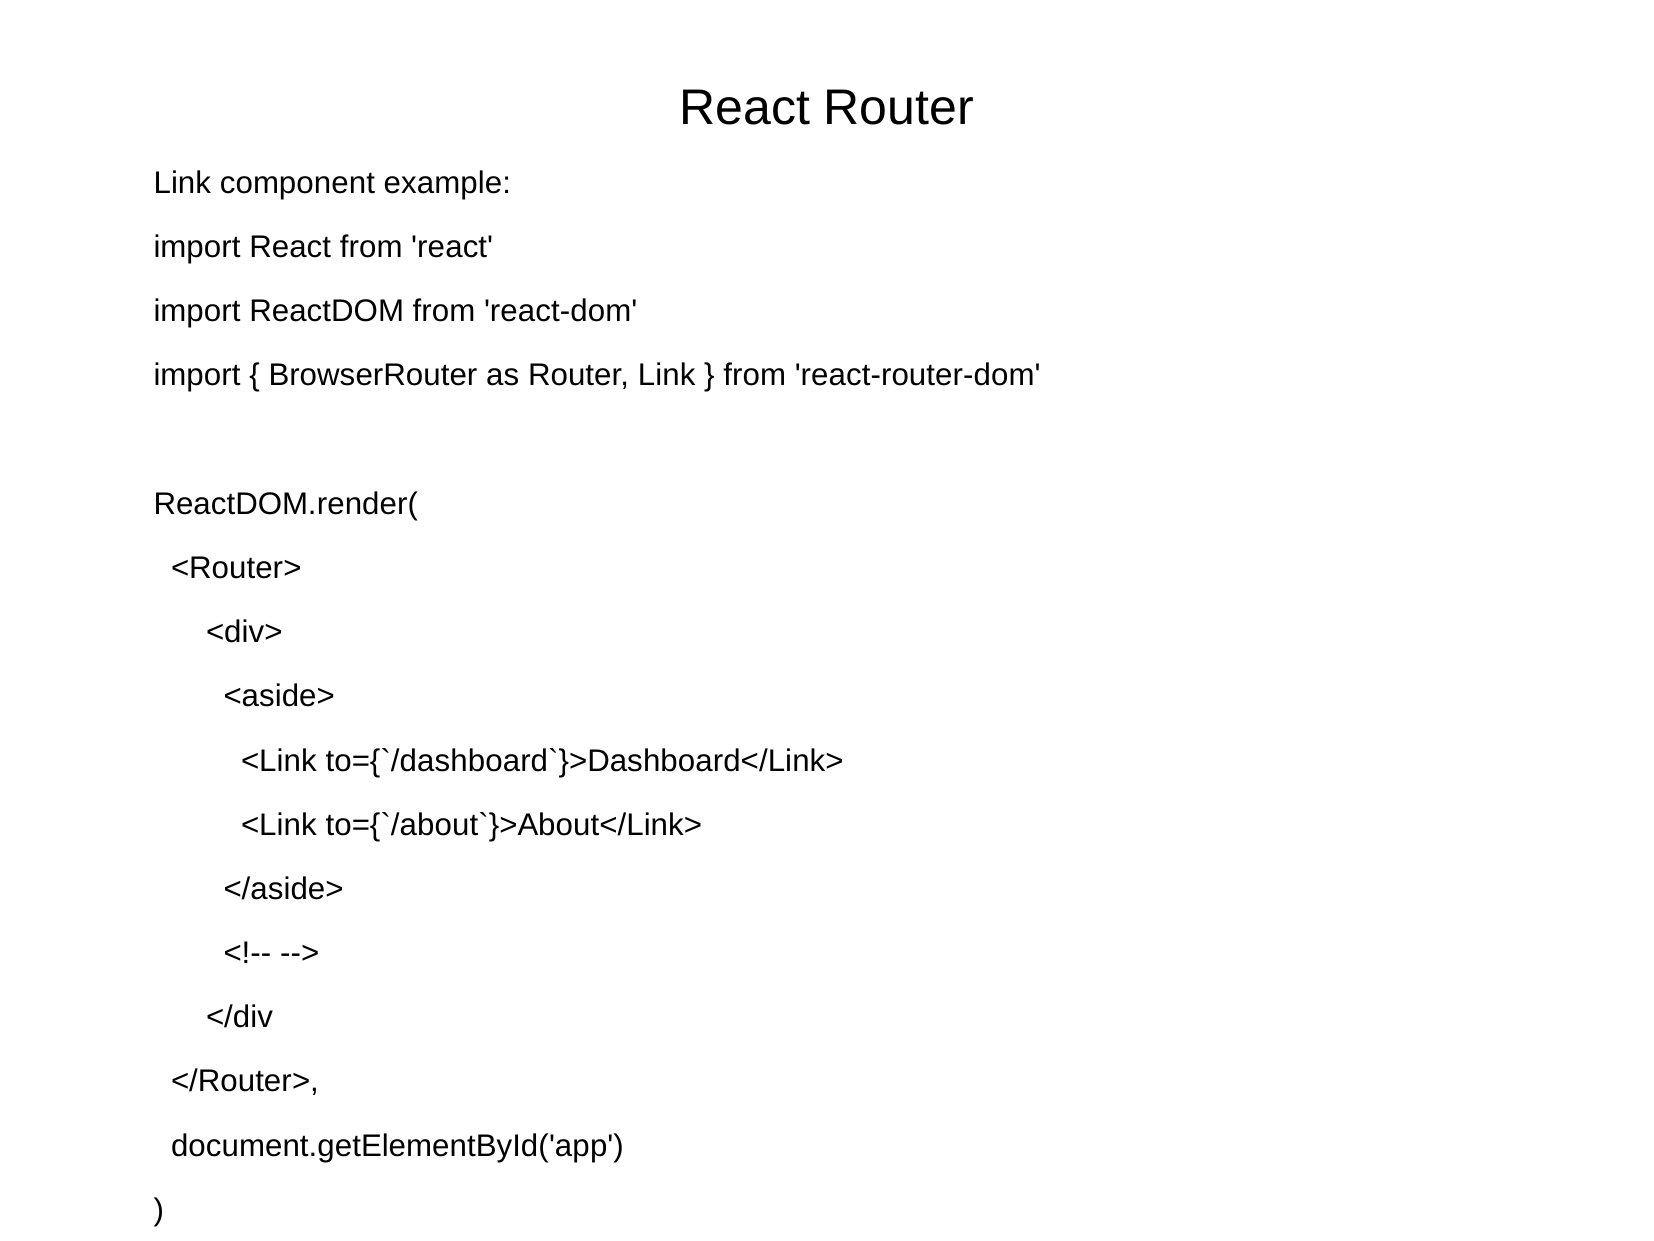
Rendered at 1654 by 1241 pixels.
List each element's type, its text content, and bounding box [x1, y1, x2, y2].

list Link component example: import React from 'react' import ReactDOM from 'react-dom' import { BrowserRouter as Router, Link } from 'react-router-dom' ReactDOM.render( <Router> <div> <aside> <Link to={`/dashboard`}>Dashboard</Link> <Link to={`/about`}>About</Link> </aside> <!-- --> </div </Router>, document.getElementById('app') ) [82, 165, 1571, 1227]
title React Router [82, 49, 1571, 165]
